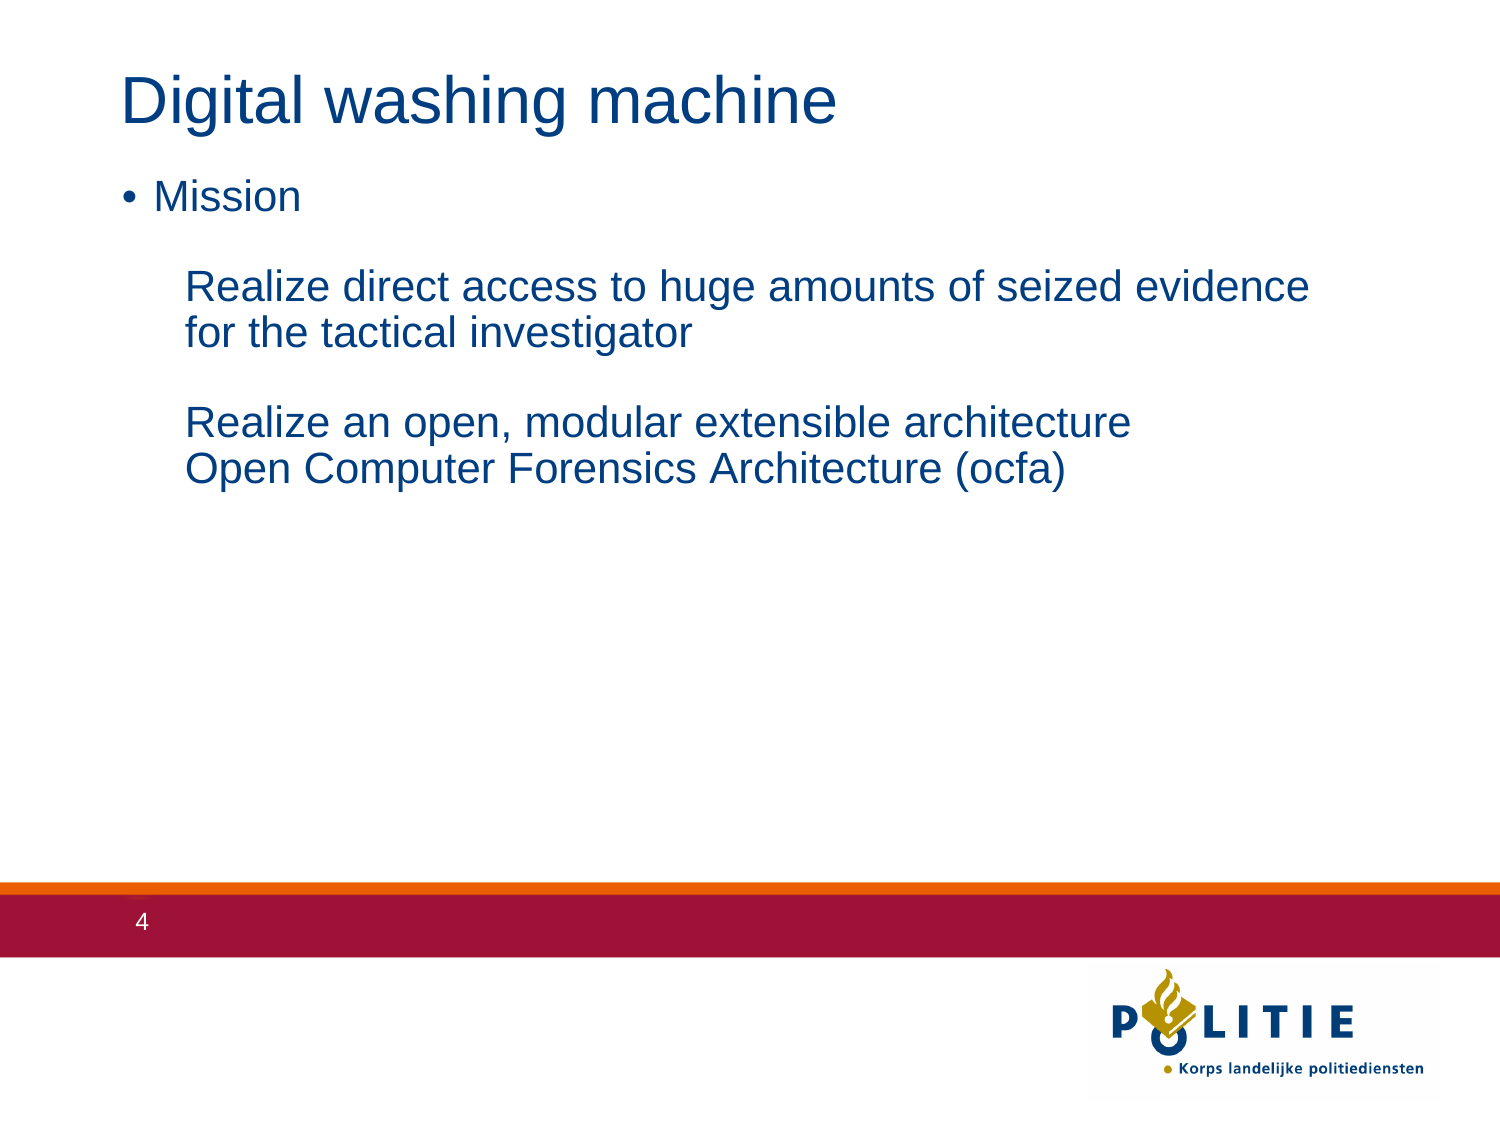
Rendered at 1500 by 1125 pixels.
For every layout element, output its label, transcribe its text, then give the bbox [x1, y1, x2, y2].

list Mission Realize direct access to huge amounts of seized evidence for the tactical investigator Realize an open, modular extensible architecture Open Computer Forensics Architecture (ocfa) [121, 174, 1351, 851]
picture [0, 0, 1500, 1125]
title Digital washing machine [120, 46, 1346, 160]
